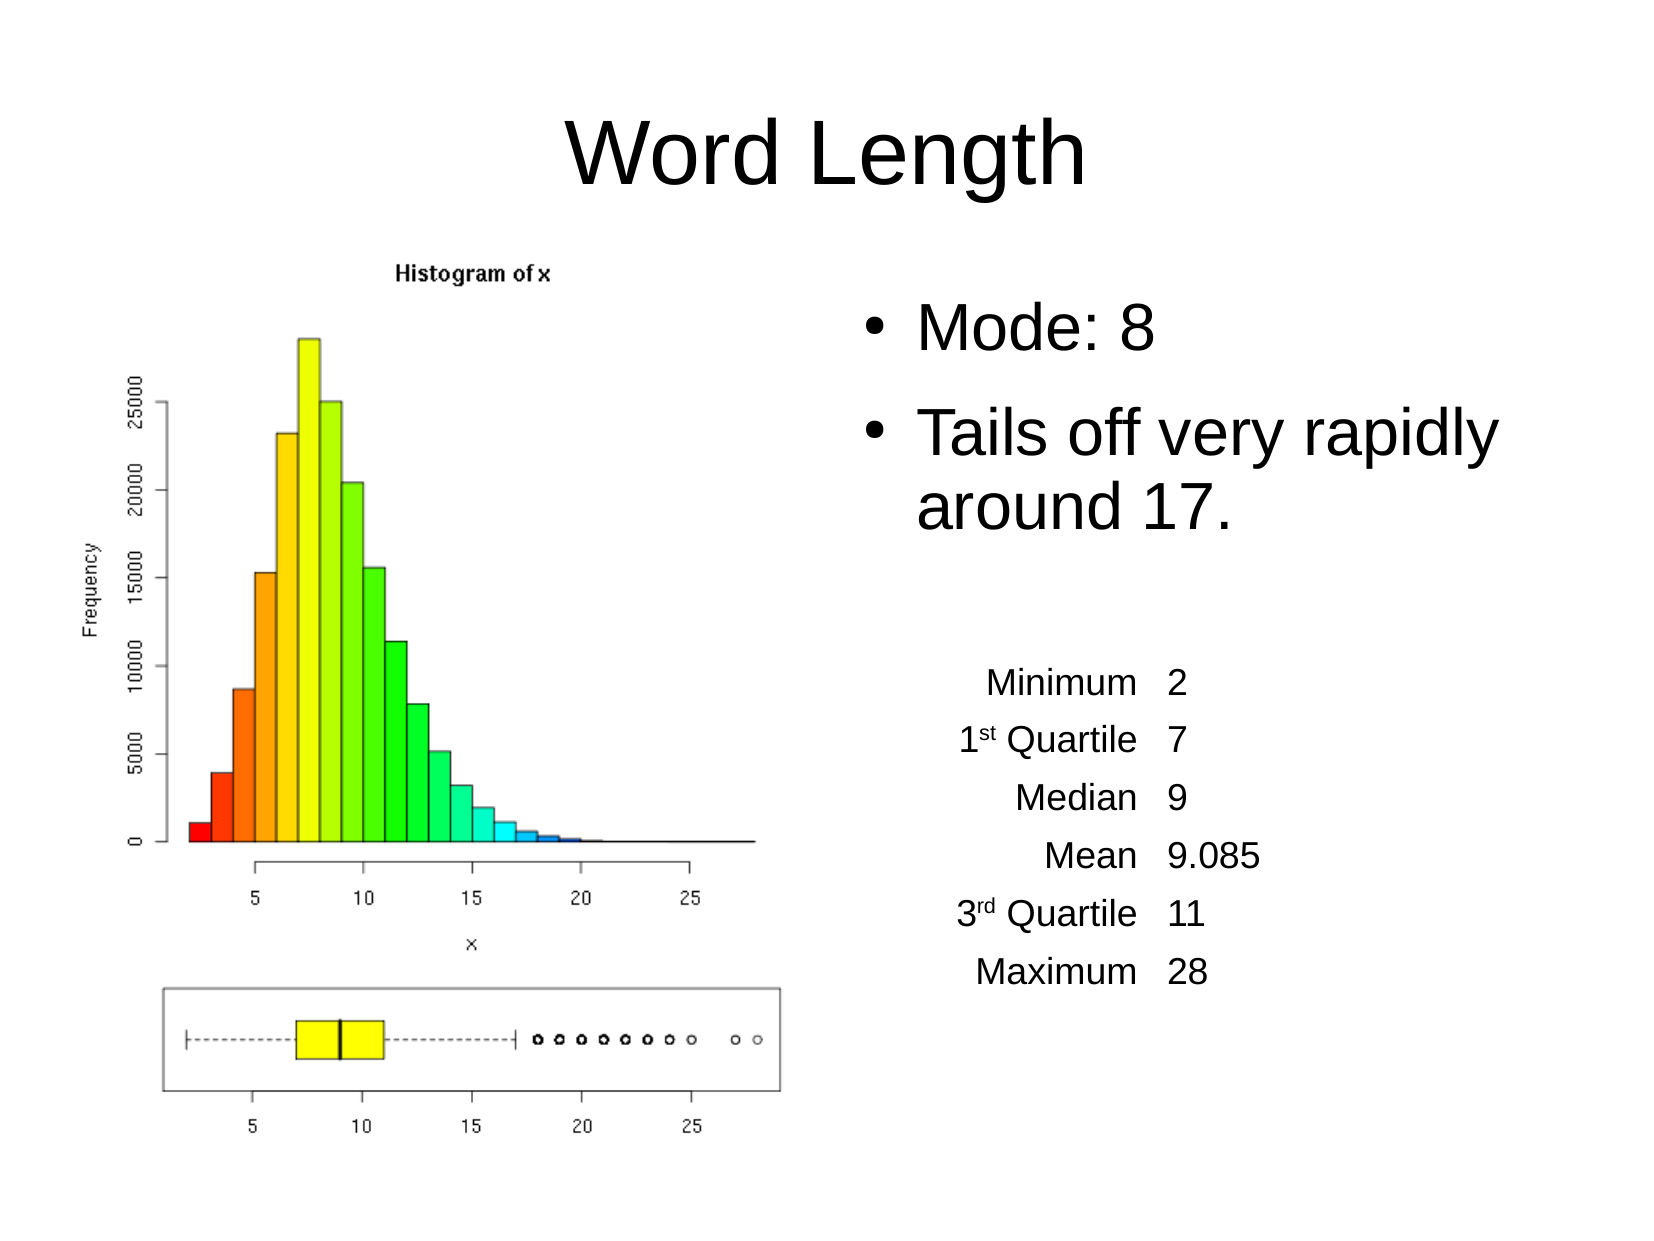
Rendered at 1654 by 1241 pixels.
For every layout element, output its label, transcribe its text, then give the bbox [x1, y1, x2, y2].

table_cell Mean [904, 827, 1152, 885]
table_cell 9.085 [1152, 827, 1481, 885]
table_cell 7 [1152, 711, 1481, 769]
table_cell 1st Quartile [904, 711, 1152, 769]
table_cell Maximum [904, 942, 1152, 1001]
table_cell 11 [1152, 885, 1481, 942]
table_cell 3rd Quartile [904, 885, 1152, 942]
table_cell Median [904, 769, 1152, 827]
list Mode: 8 Tails off very rapidly around 17. [845, 290, 1572, 1109]
table_cell 28 [1152, 942, 1481, 1001]
table_header 2 [1152, 653, 1481, 711]
picture [75, 227, 826, 1203]
table_header Minimum [904, 653, 1152, 711]
title Word Length [82, 49, 1571, 257]
table_cell 9 [1152, 769, 1481, 827]
